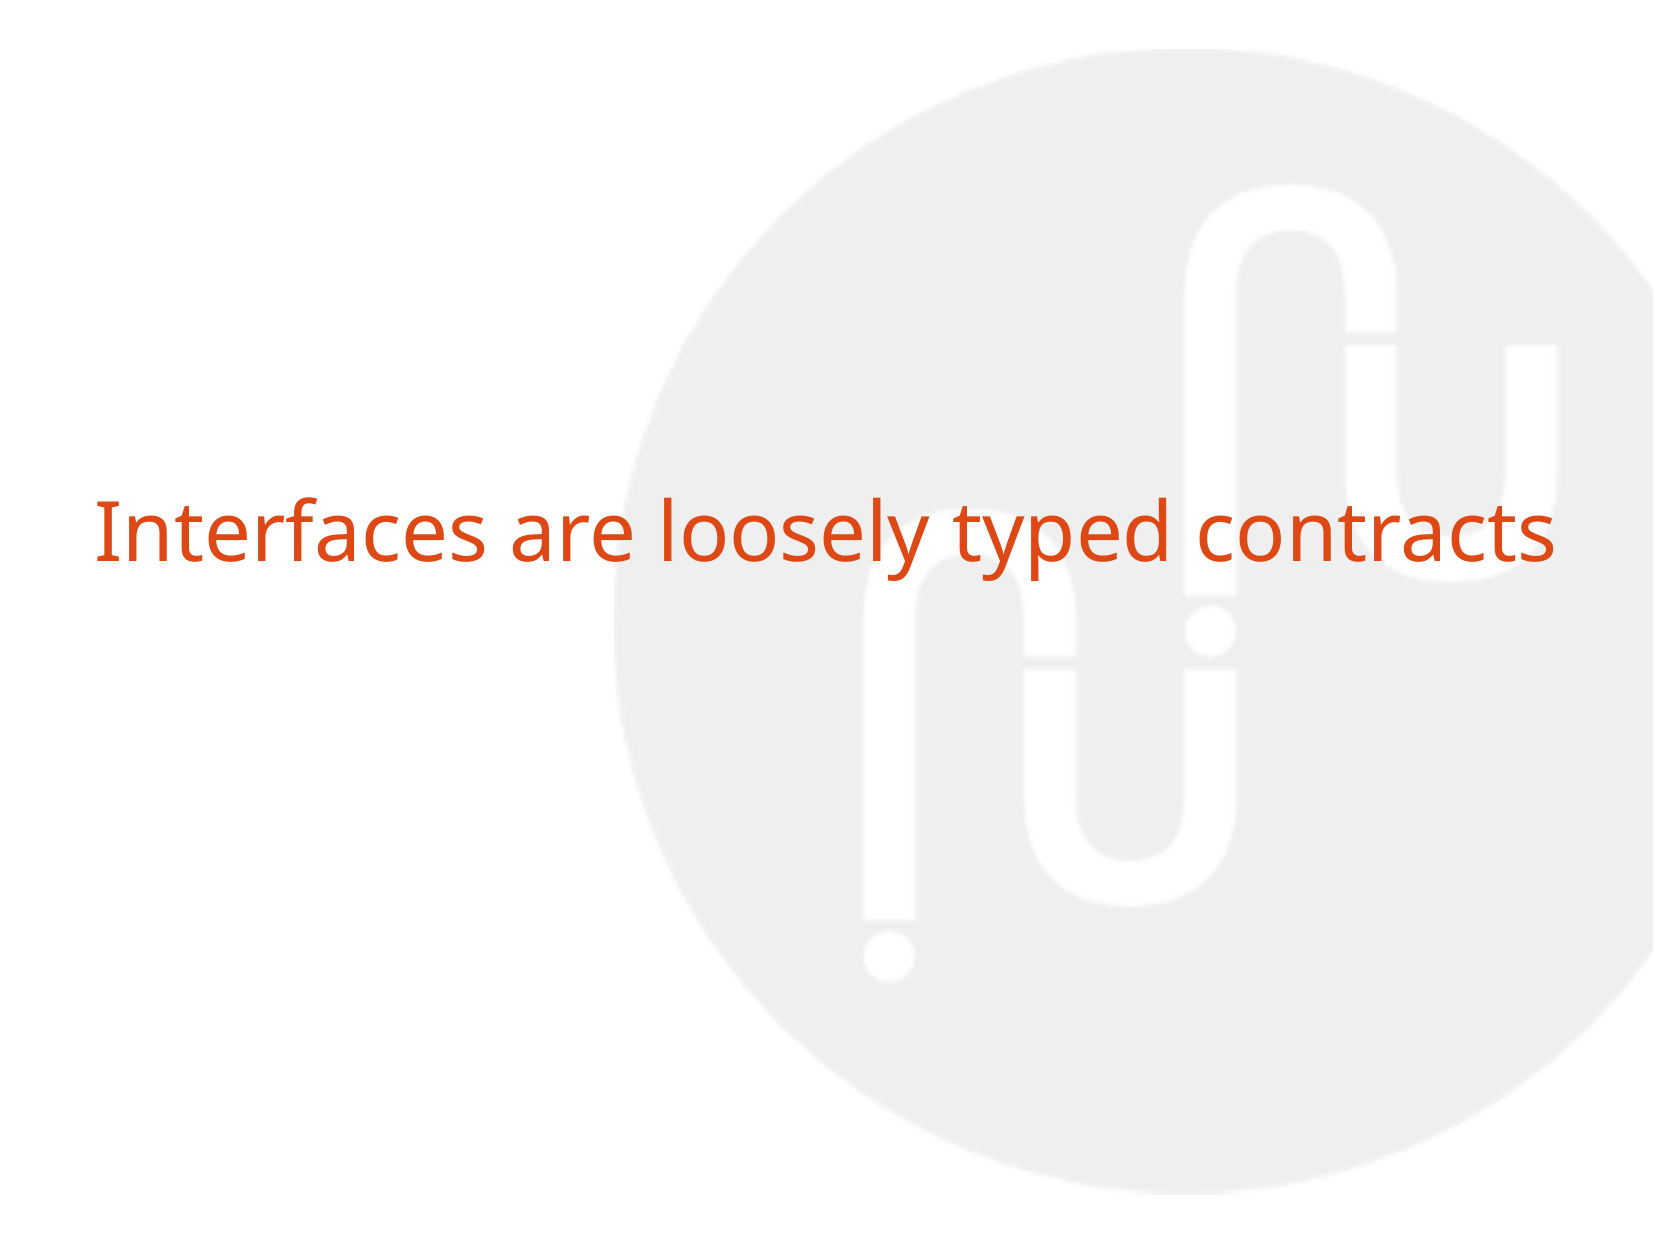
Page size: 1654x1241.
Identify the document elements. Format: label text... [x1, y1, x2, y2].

subtitle Interfaces are loosely typed contracts [82, 49, 1571, 1010]
picture [614, 49, 1654, 1195]
